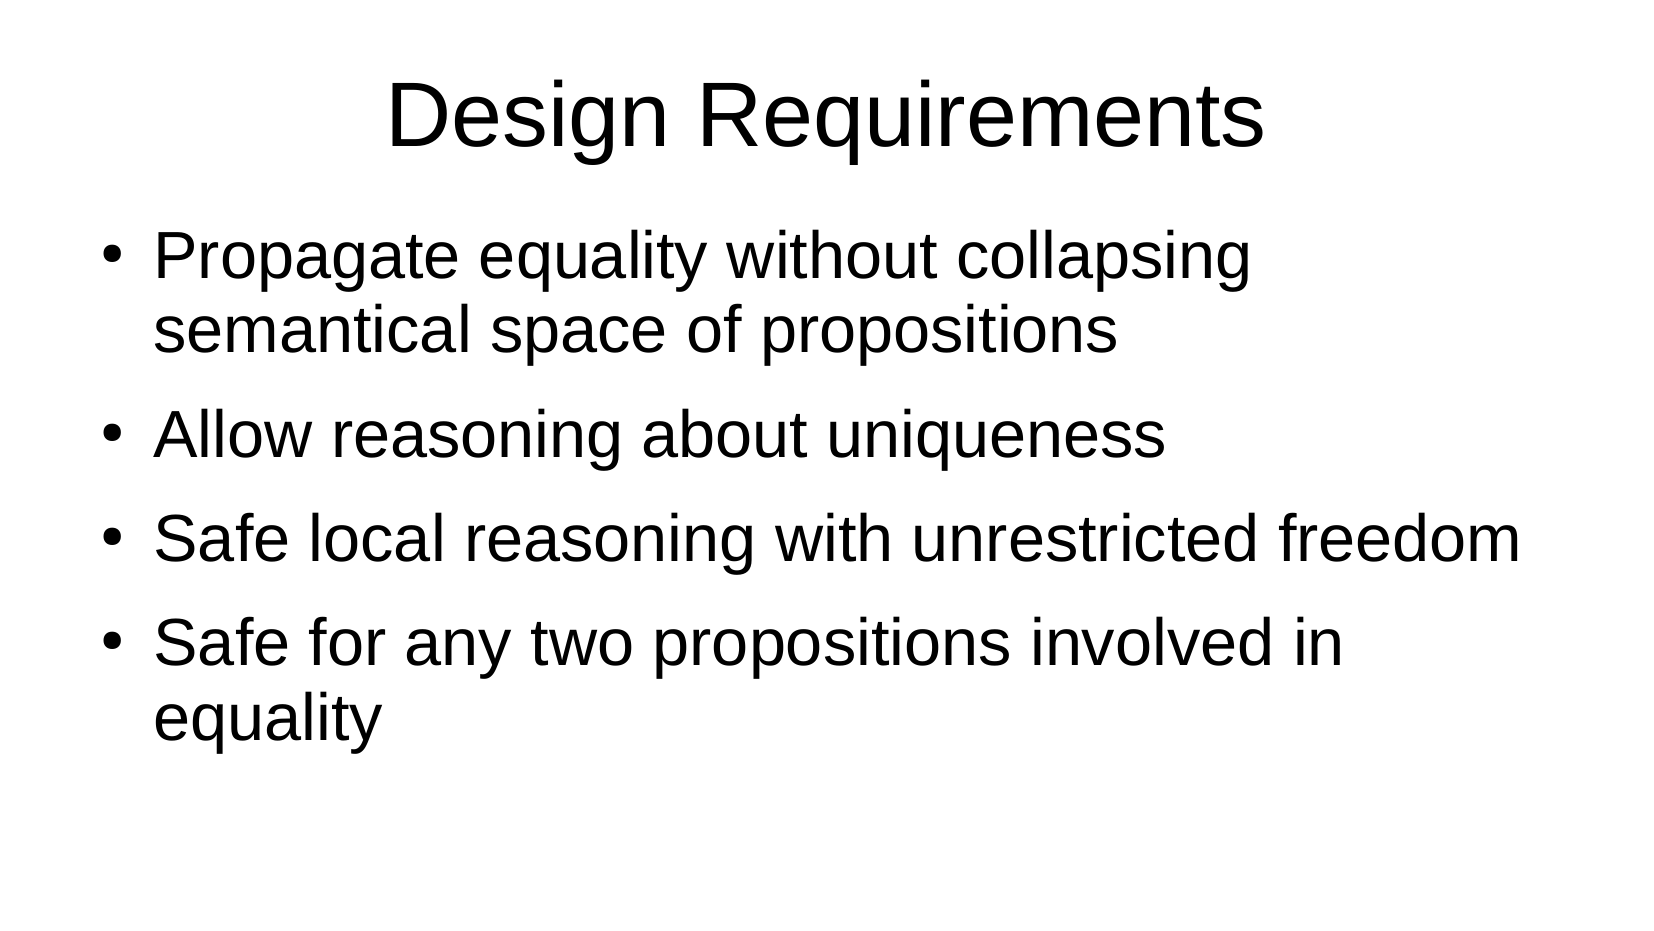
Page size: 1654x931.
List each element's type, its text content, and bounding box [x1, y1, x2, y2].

title Design Requirements [82, 37, 1571, 193]
list Propagate equality without collapsing semantical space of propositions Allow reasoning about uniqueness Safe local reasoning with unrestricted freedom Safe for any two propositions involved in equality [82, 217, 1571, 758]
